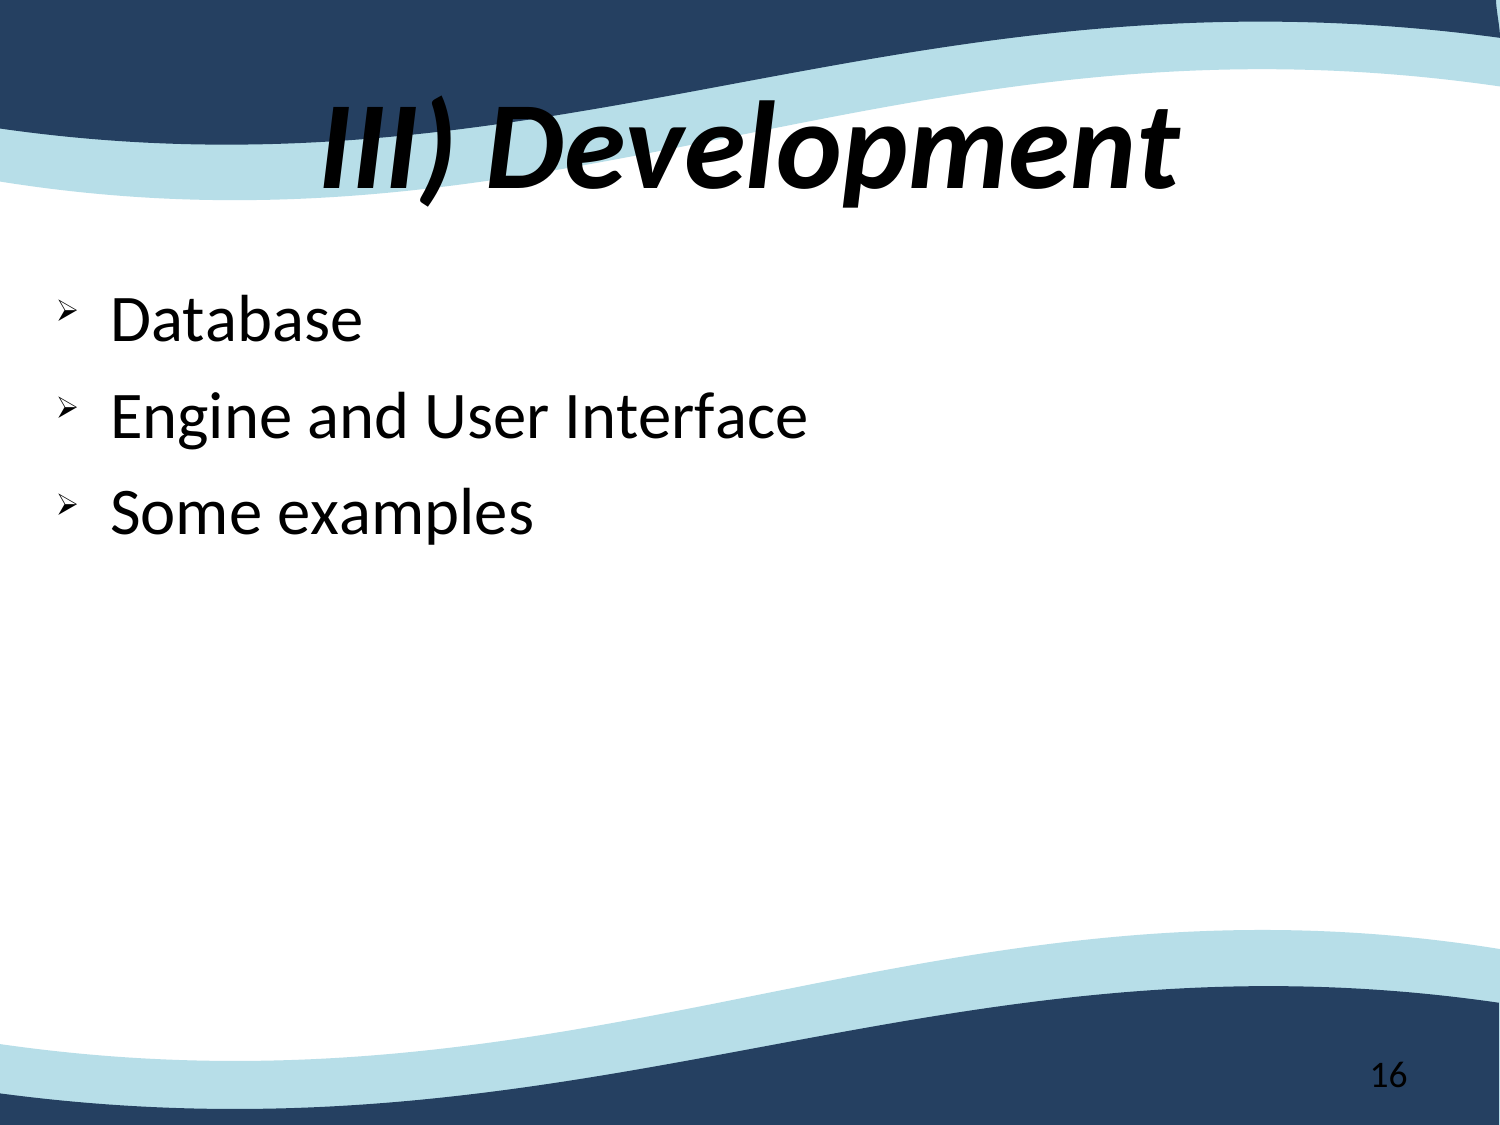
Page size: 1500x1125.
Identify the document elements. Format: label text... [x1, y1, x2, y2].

list Database Engine and User Interface Some examples [41, 267, 1447, 989]
title III) Development [74, 21, 1425, 257]
